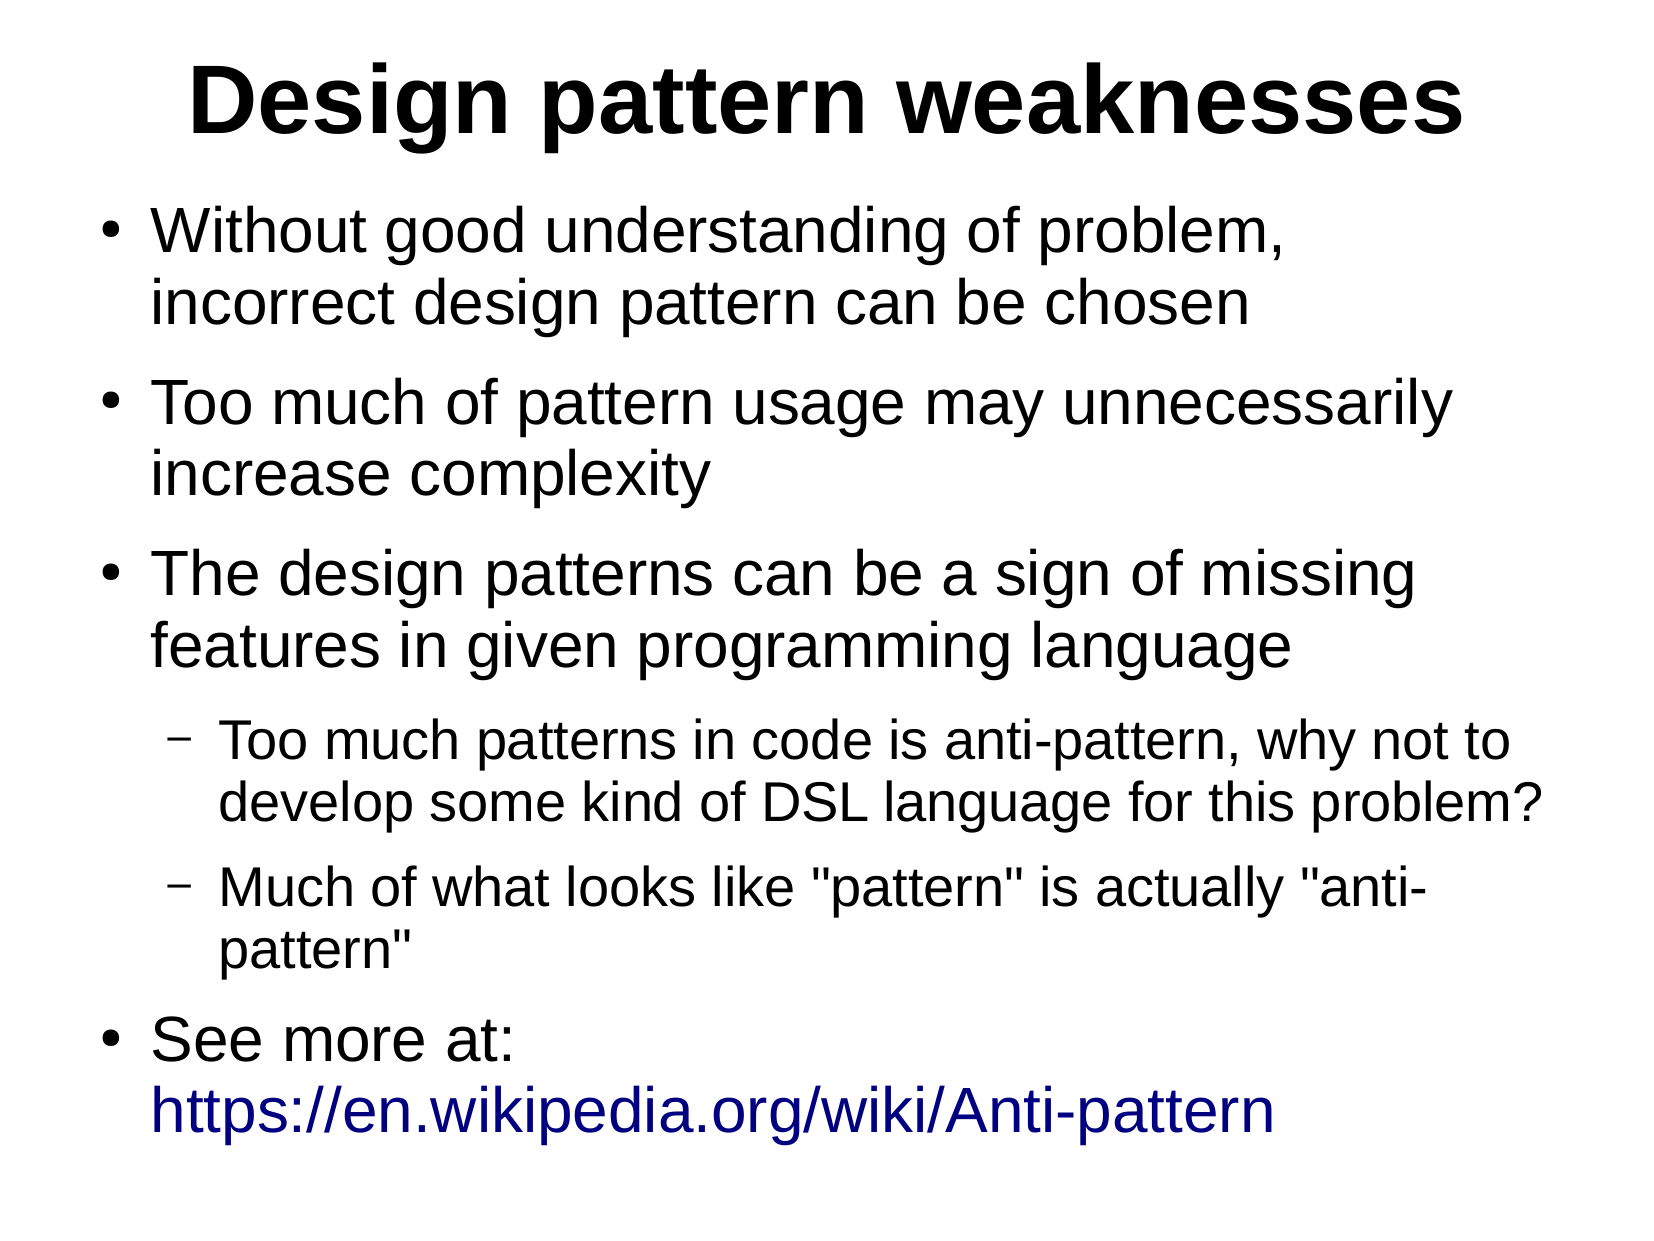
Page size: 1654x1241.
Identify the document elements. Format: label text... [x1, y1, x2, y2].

title Design pattern weaknesses [82, 45, 1571, 155]
list Without good understanding of problem, incorrect design pattern can be chosen Too much of pattern usage may unnecessarily increase complexity The design patterns can be a sign of missing features in given programming language Too much patterns in code is anti-pattern, why not to develop some kind of DSL language for this problem? Much of what looks like "pattern" is actually "anti-pattern" See more at: https://en.wikipedia.org/wiki/Anti-pattern [82, 195, 1546, 1171]
